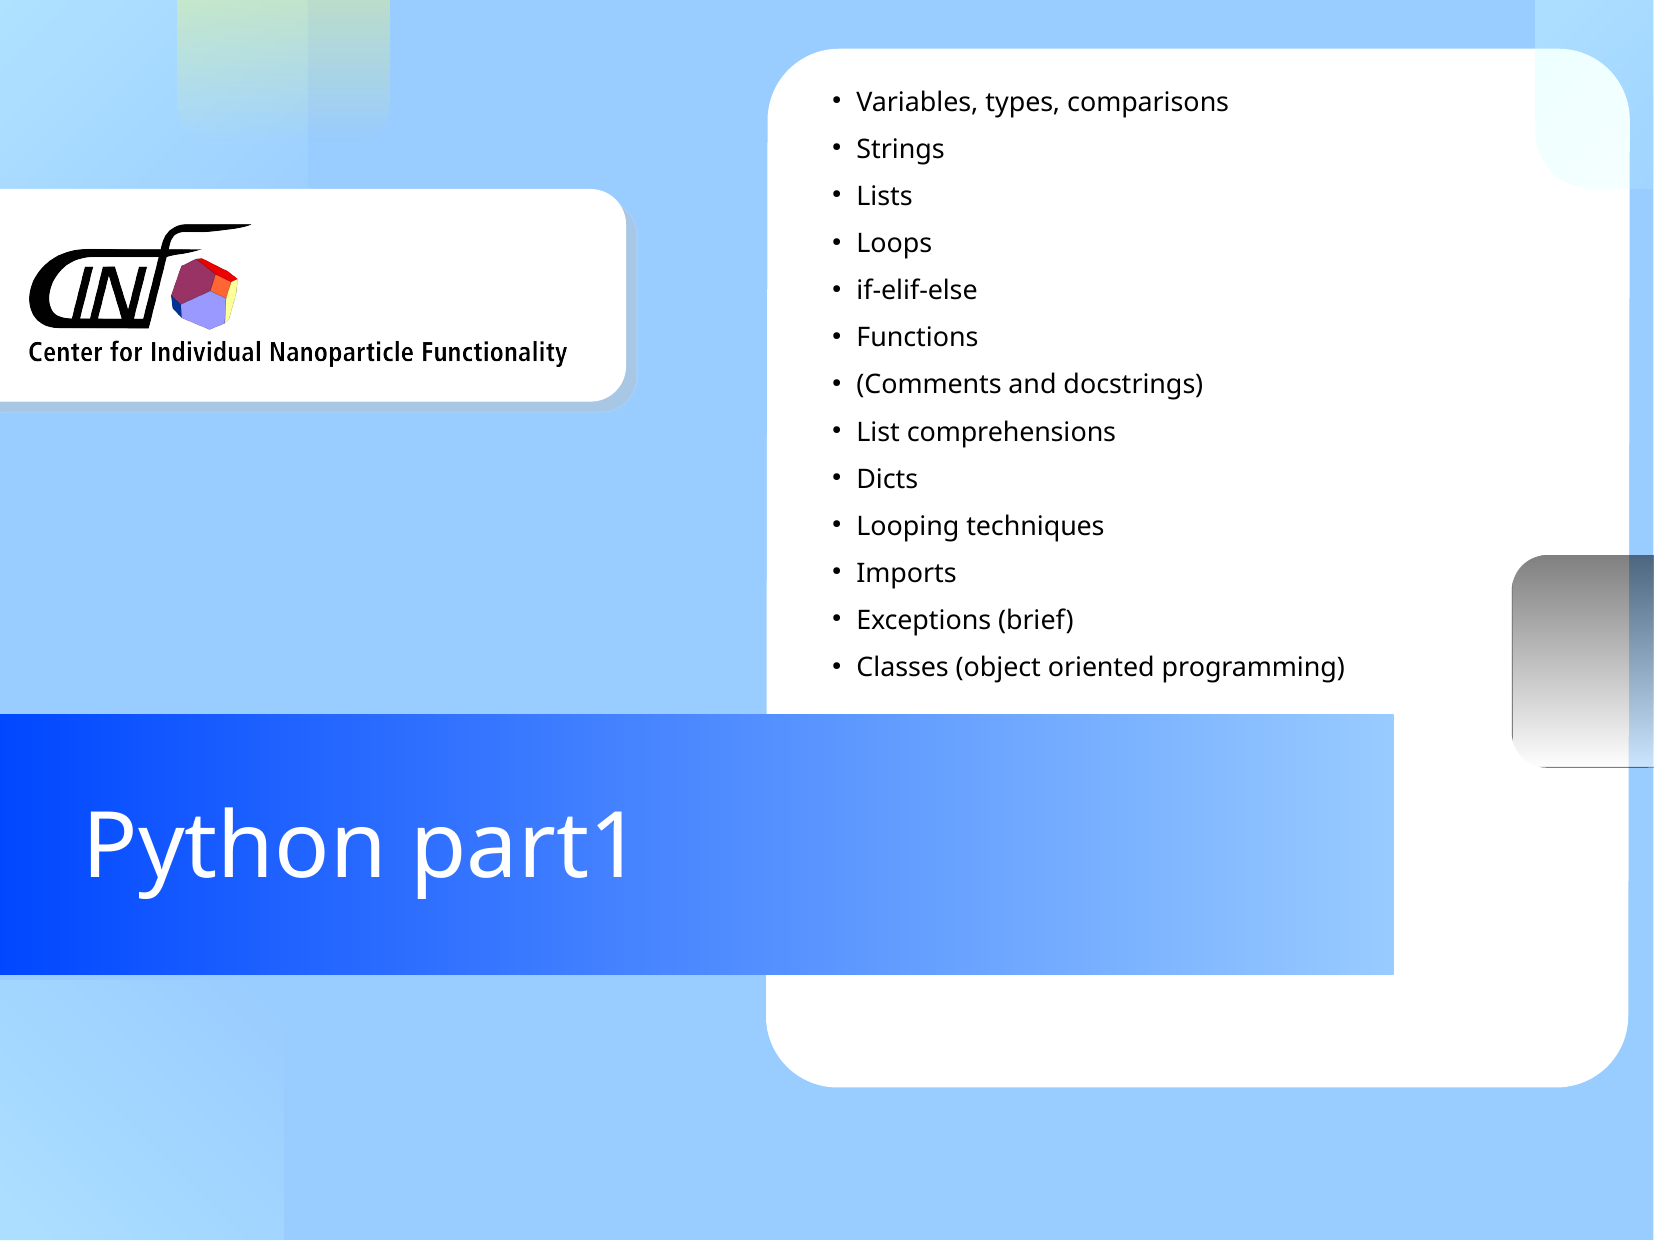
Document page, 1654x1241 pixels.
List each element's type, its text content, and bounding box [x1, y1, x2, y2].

picture [28, 224, 567, 367]
title dict [1013, 946, 1017, 974]
list Variables, types, comparisons Strings Lists Loops if-elif-else Functions (Comments and docstrings) List comprehensions Dicts Looping techniques Imports Exceptions (brief) Classes (object oriented programming) [791, 82, 1571, 686]
title Python part1 [82, 738, 1312, 946]
title dict [1013, 715, 1017, 738]
